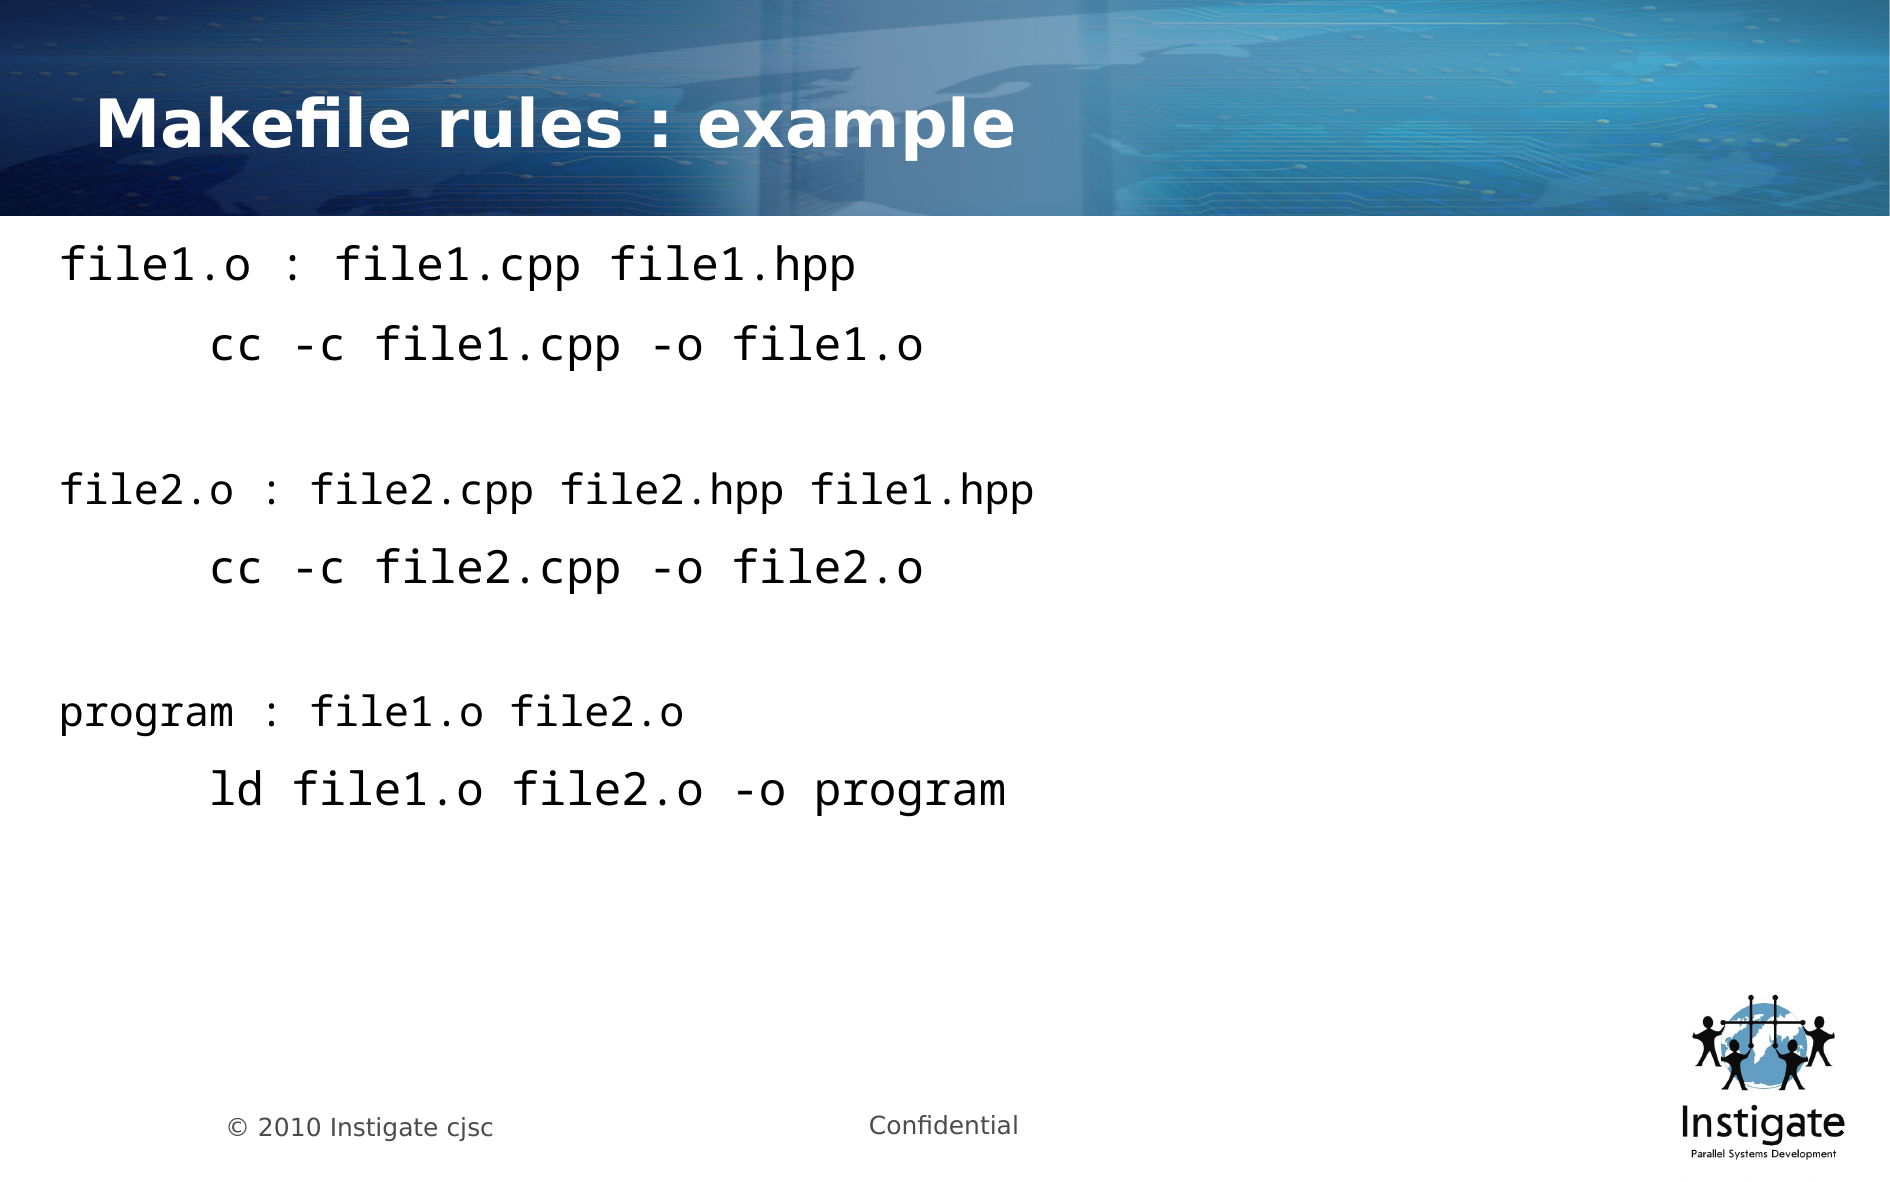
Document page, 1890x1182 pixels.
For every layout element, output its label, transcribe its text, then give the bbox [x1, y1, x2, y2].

picture [1650, 956, 1876, 1182]
title Makefile rules : example [94, 54, 1793, 210]
picture [0, 0, 1890, 216]
list file1.o : file1.cpp file1.hpp cc -c file1.cpp -o file1.o file2.o : file2.cpp file2.hpp file1.hpp cc -c file2.cpp -o file2.o program : file1.o file2.o ld file1.o file2.o -o program [59, 236, 1831, 1001]
